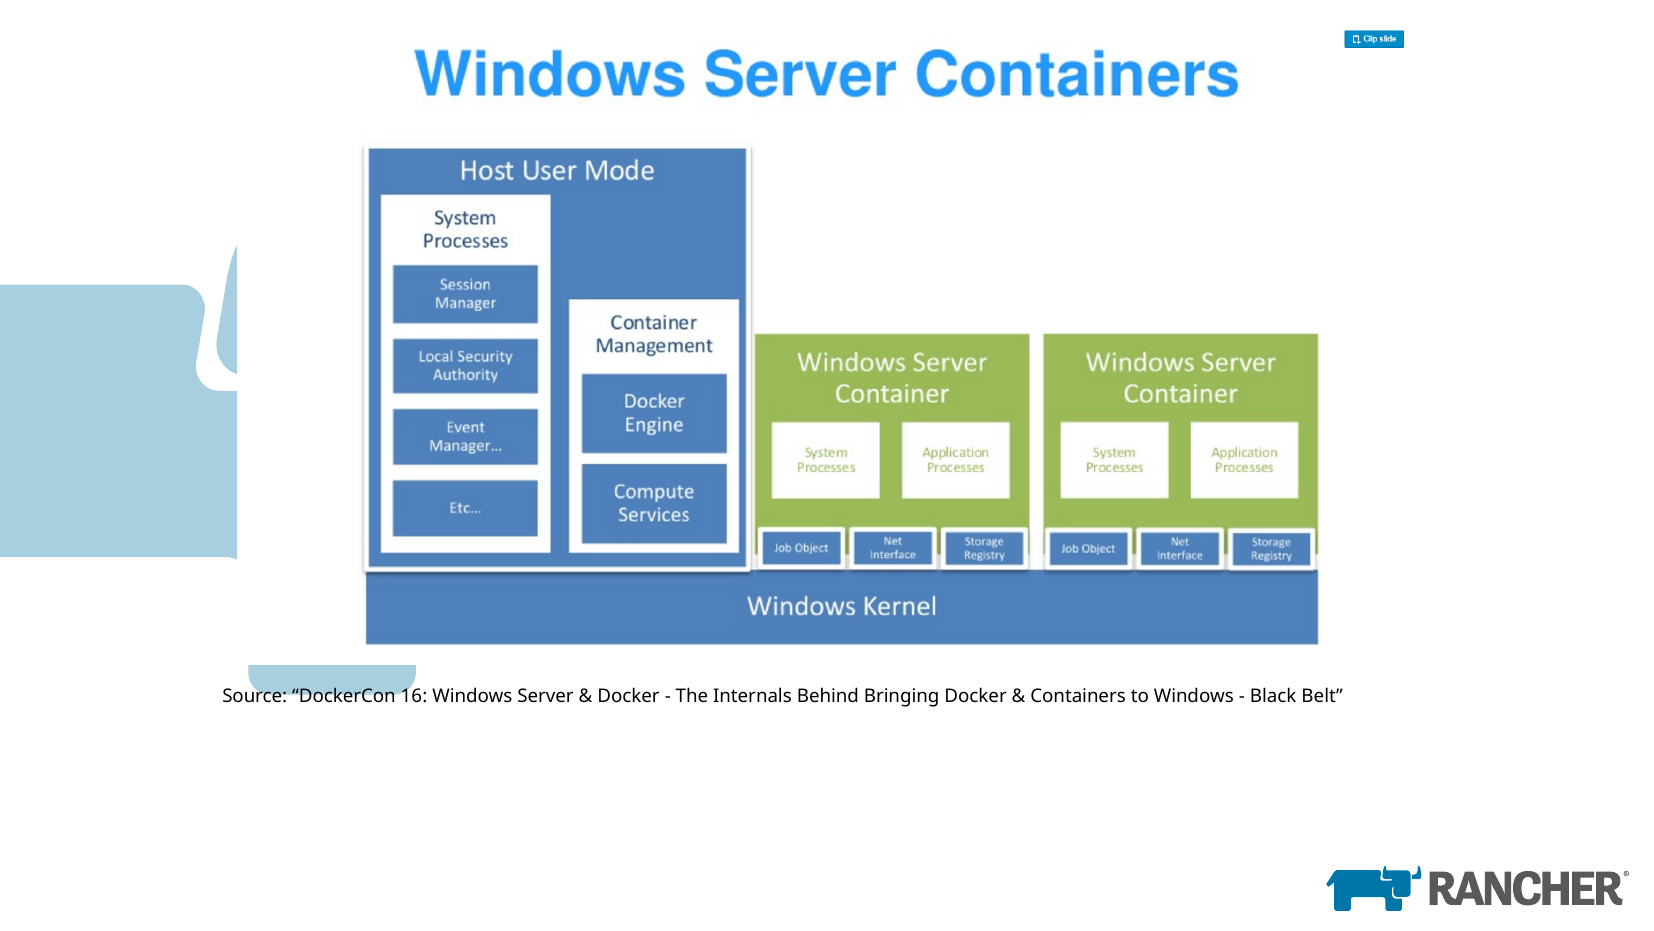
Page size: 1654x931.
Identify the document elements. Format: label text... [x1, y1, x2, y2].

picture [237, 2, 1416, 665]
text_box Source: “DockerCon 16: Windows Server & Docker - The Internals Behind Bringing Docker & Containers to Windows - Black Belt” [207, 675, 1447, 712]
